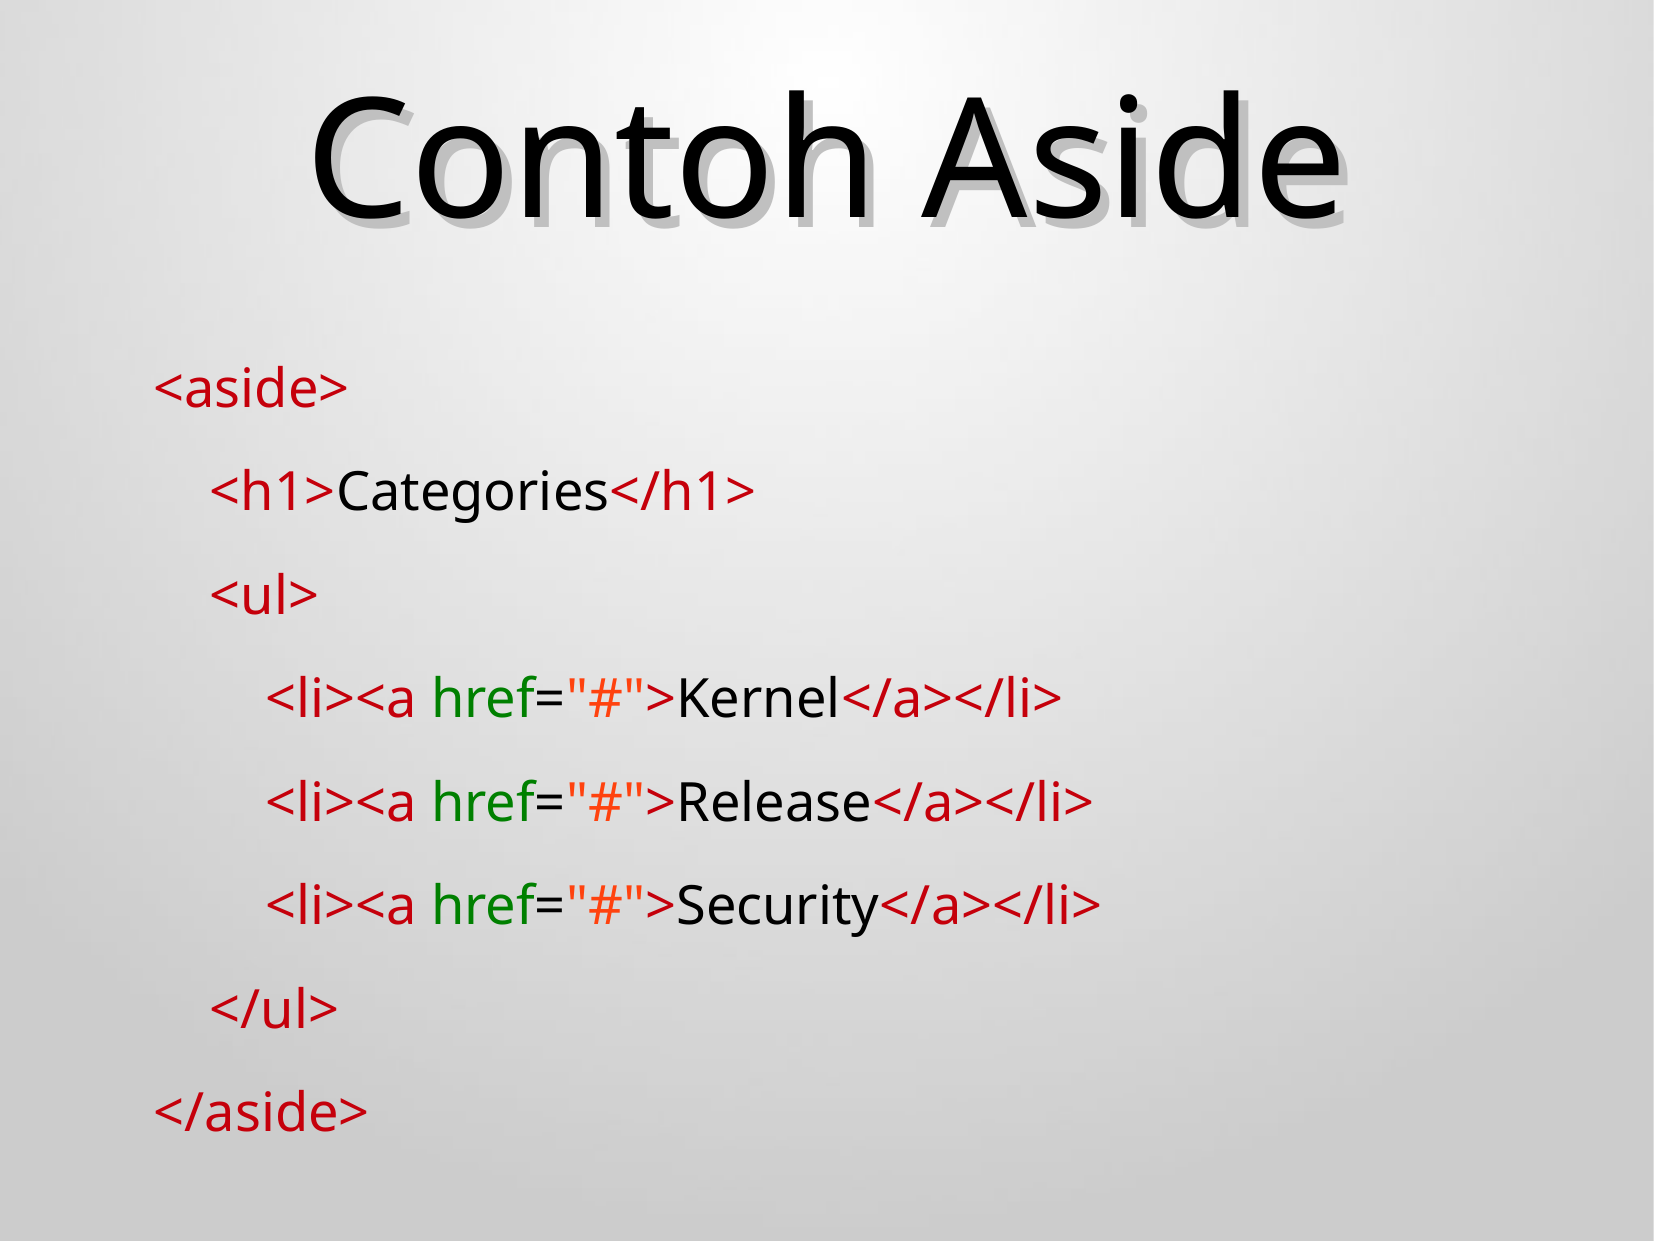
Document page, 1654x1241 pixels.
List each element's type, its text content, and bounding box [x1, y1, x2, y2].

title Contoh Aside [82, 49, 1571, 257]
list <aside> <h1>Categories</h1> <ul> <li><a href="#">Kernel</a></li> <li><a href="#">Release</a></li> <li><a href="#">Security</a></li> </ul> </aside> [82, 349, 1571, 1168]
picture [0, 0, 1654, 1241]
